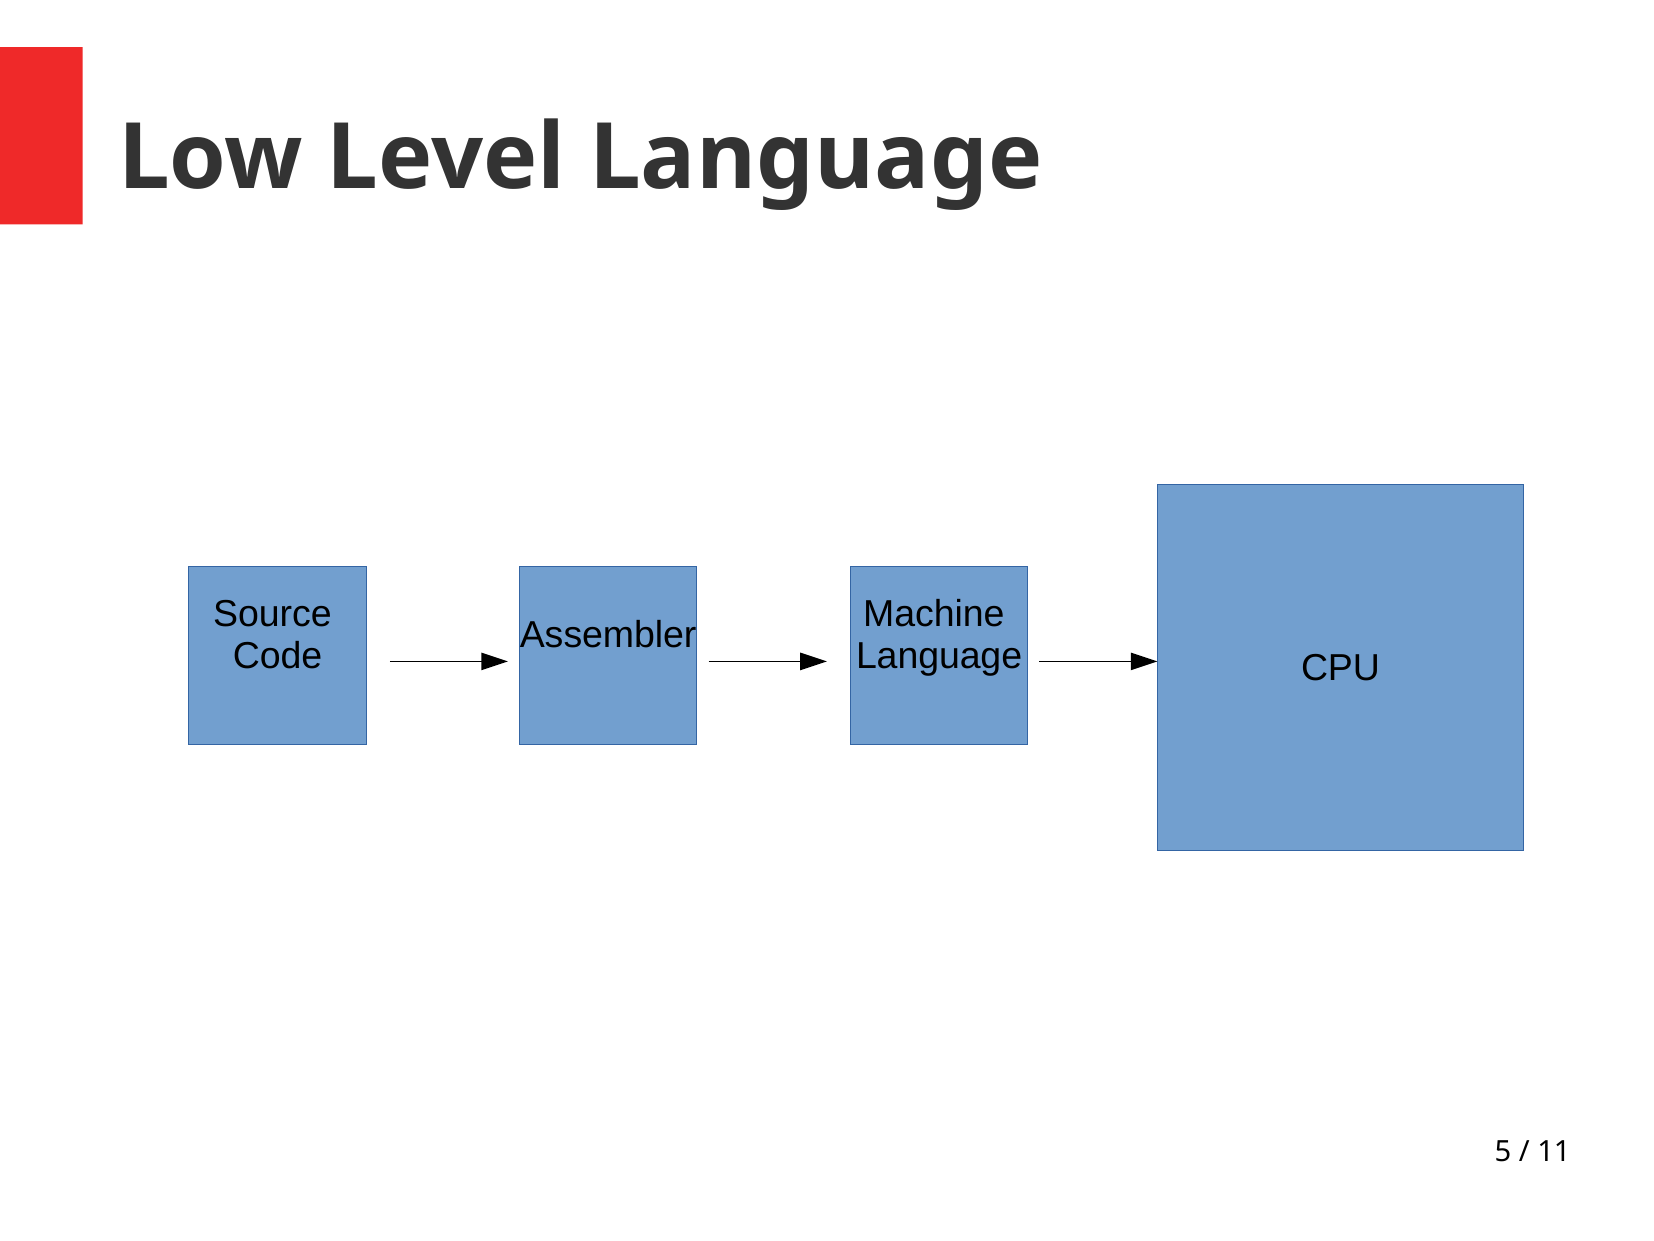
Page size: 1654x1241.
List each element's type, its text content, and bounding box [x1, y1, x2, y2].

title Low Level Language [118, 49, 1571, 257]
text_box CPU [1157, 484, 1524, 851]
text_box Machine Language [850, 566, 1028, 745]
text_box Assembler [519, 566, 697, 745]
text_box Source Code [188, 566, 367, 745]
